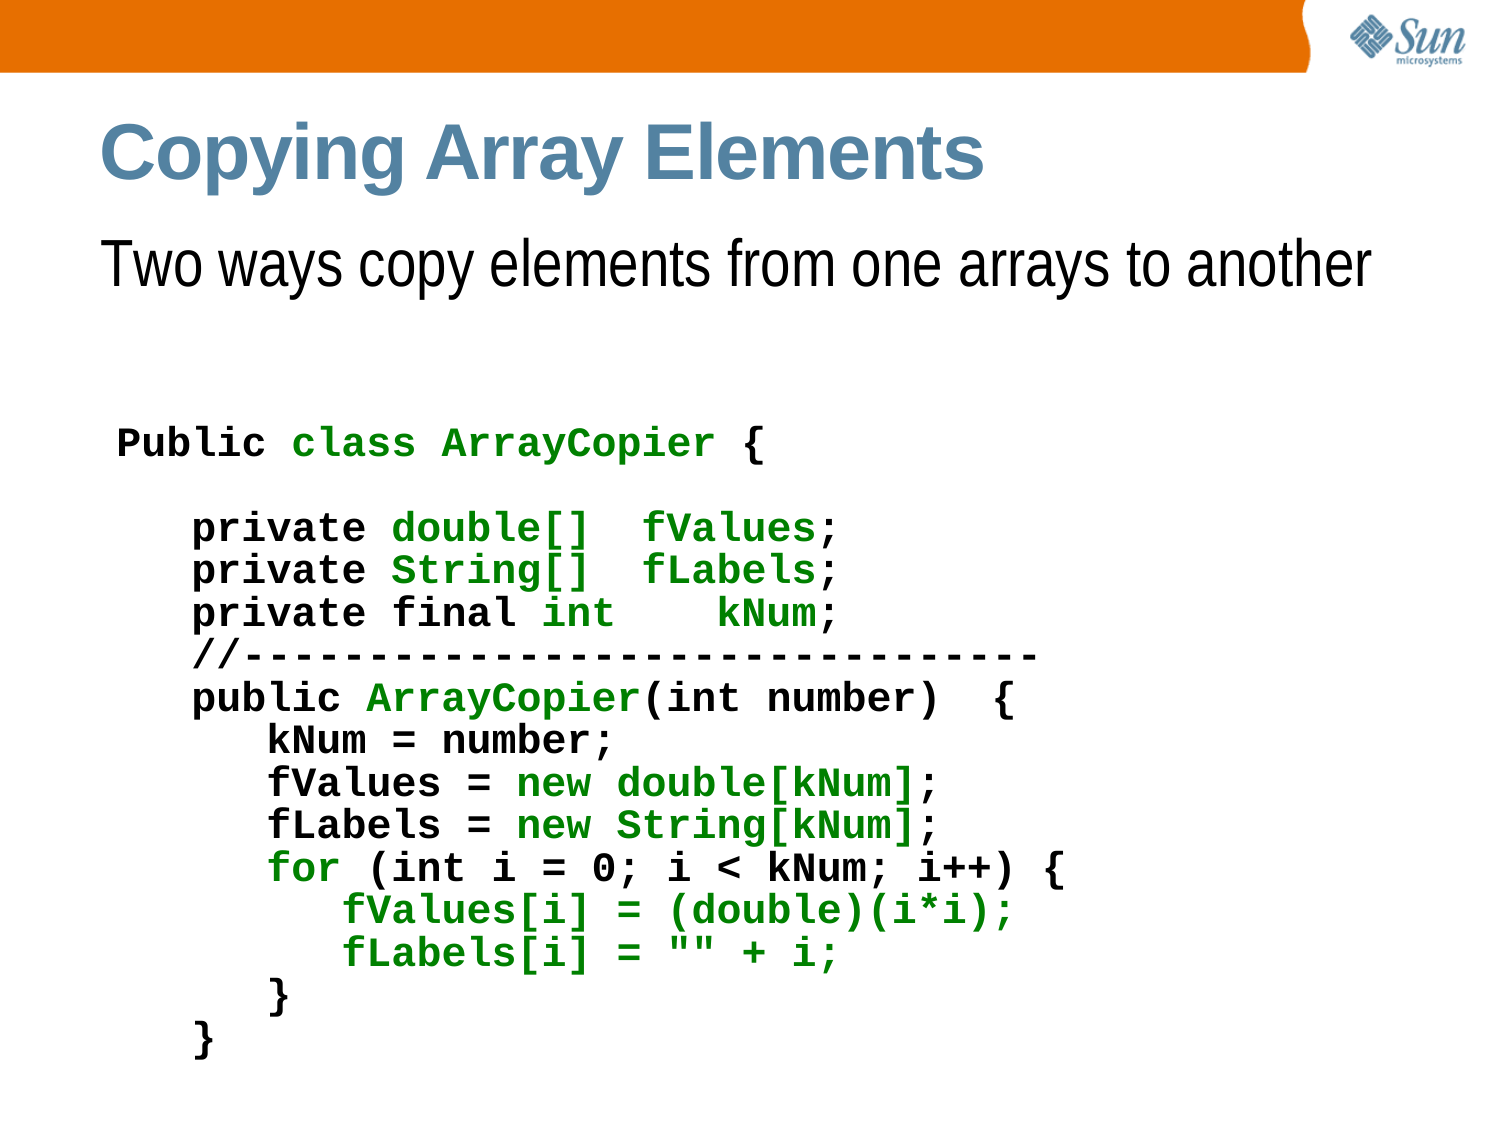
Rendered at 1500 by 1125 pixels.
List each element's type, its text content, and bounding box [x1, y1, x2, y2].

title Copying Array Elements [99, 116, 1462, 223]
picture [0, 0, 1500, 75]
list Two ways copy elements from one arrays to another [80, 234, 1500, 480]
text_box Public class ArrayCopier { private double[] fValues; private String[] fLabels; private final int kNum; //-------------------------------- public ArrayCopier(int number) { kNum = number; fValues = new double[kNum]; fLabels = new String[kNum]; for (int i = 0; i < kNum; i++) { fValues[i] = (double)(i*i); fLabels[i] = "" + i; } } [101, 291, 1377, 1125]
